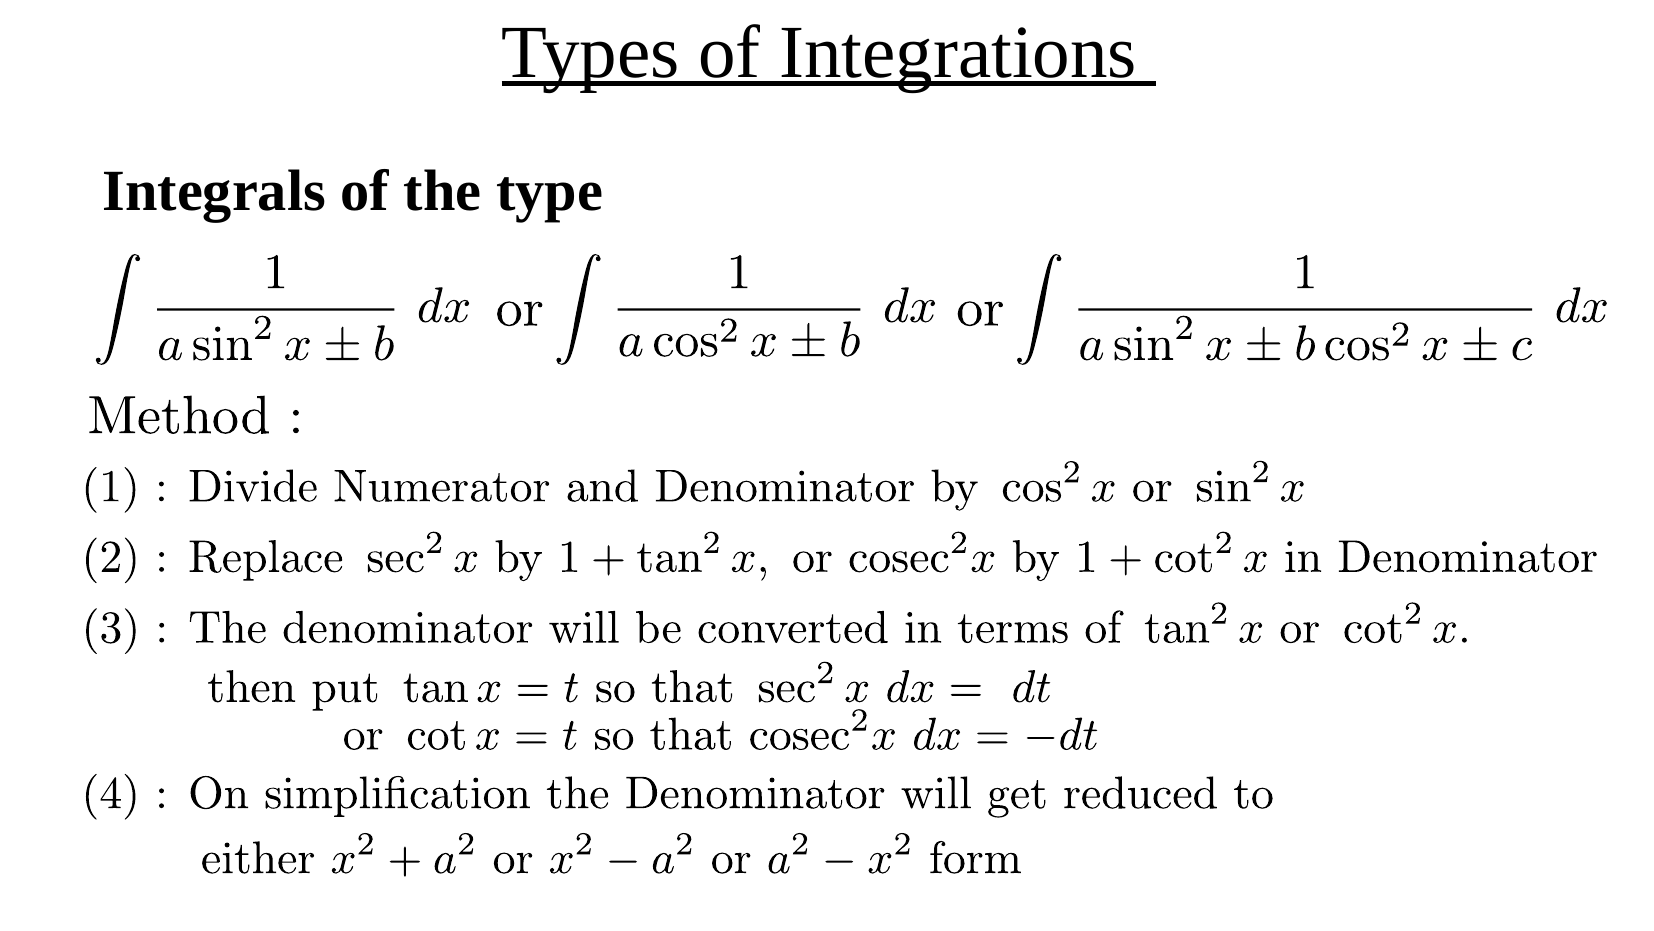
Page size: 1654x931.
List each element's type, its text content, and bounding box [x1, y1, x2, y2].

text_box [202, 832, 1021, 877]
text_box [497, 301, 543, 327]
text_box [83, 460, 1304, 513]
text_box [208, 661, 1098, 751]
text_box [1016, 253, 1607, 365]
text_box [83, 602, 1467, 654]
text_box [83, 773, 1273, 820]
text_box [957, 301, 1003, 327]
text_box [95, 253, 470, 365]
text_box [89, 395, 299, 434]
subtitle Integrals of the type [59, 129, 1607, 898]
text_box [556, 253, 936, 365]
text_box [83, 531, 1597, 584]
title Types of Integrations [84, 10, 1574, 94]
